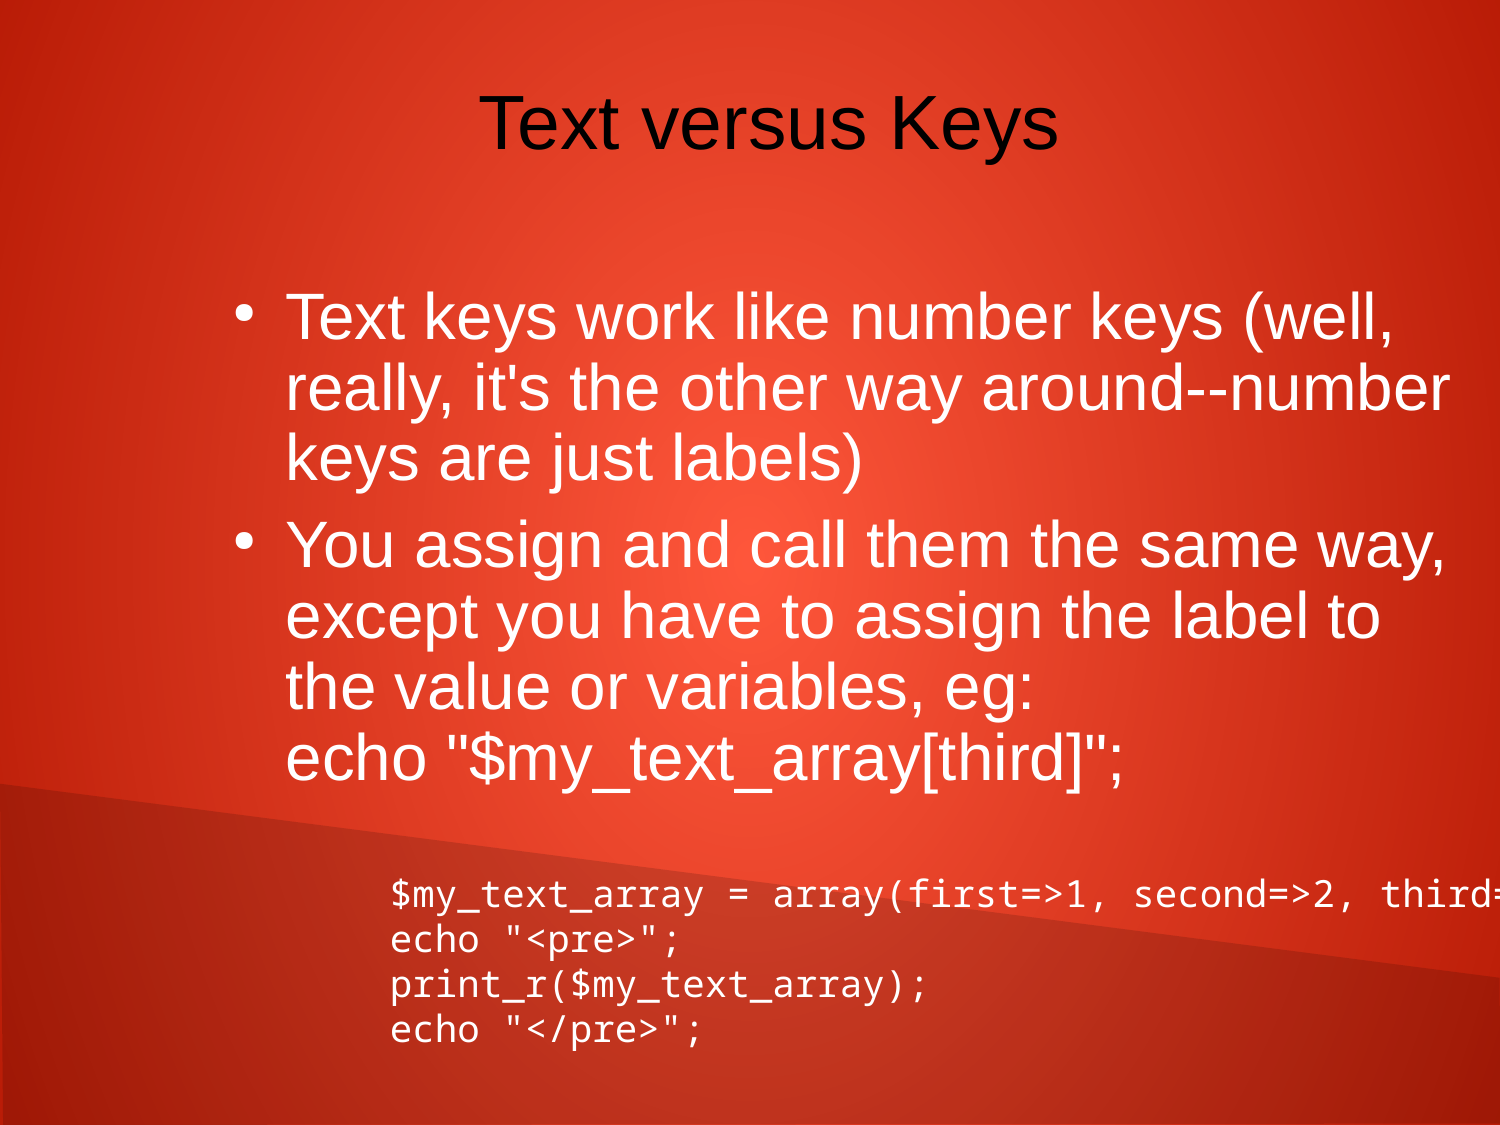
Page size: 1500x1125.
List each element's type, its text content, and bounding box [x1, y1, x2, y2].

text_box $my_text_array = array(first=>1, second=>2, third=>3); echo "<pre>"; print_r($my_text_array); echo "</pre>"; [375, 862, 1500, 1058]
title Text versus Keys [24, 24, 1488, 213]
list Text keys work like number keys (well, really, it's the other way around--number keys are just labels) You assign and call them the same way, except you have to assign the label to the value or variables, eg: echo "$my_text_array[third]"; [199, 275, 1500, 850]
